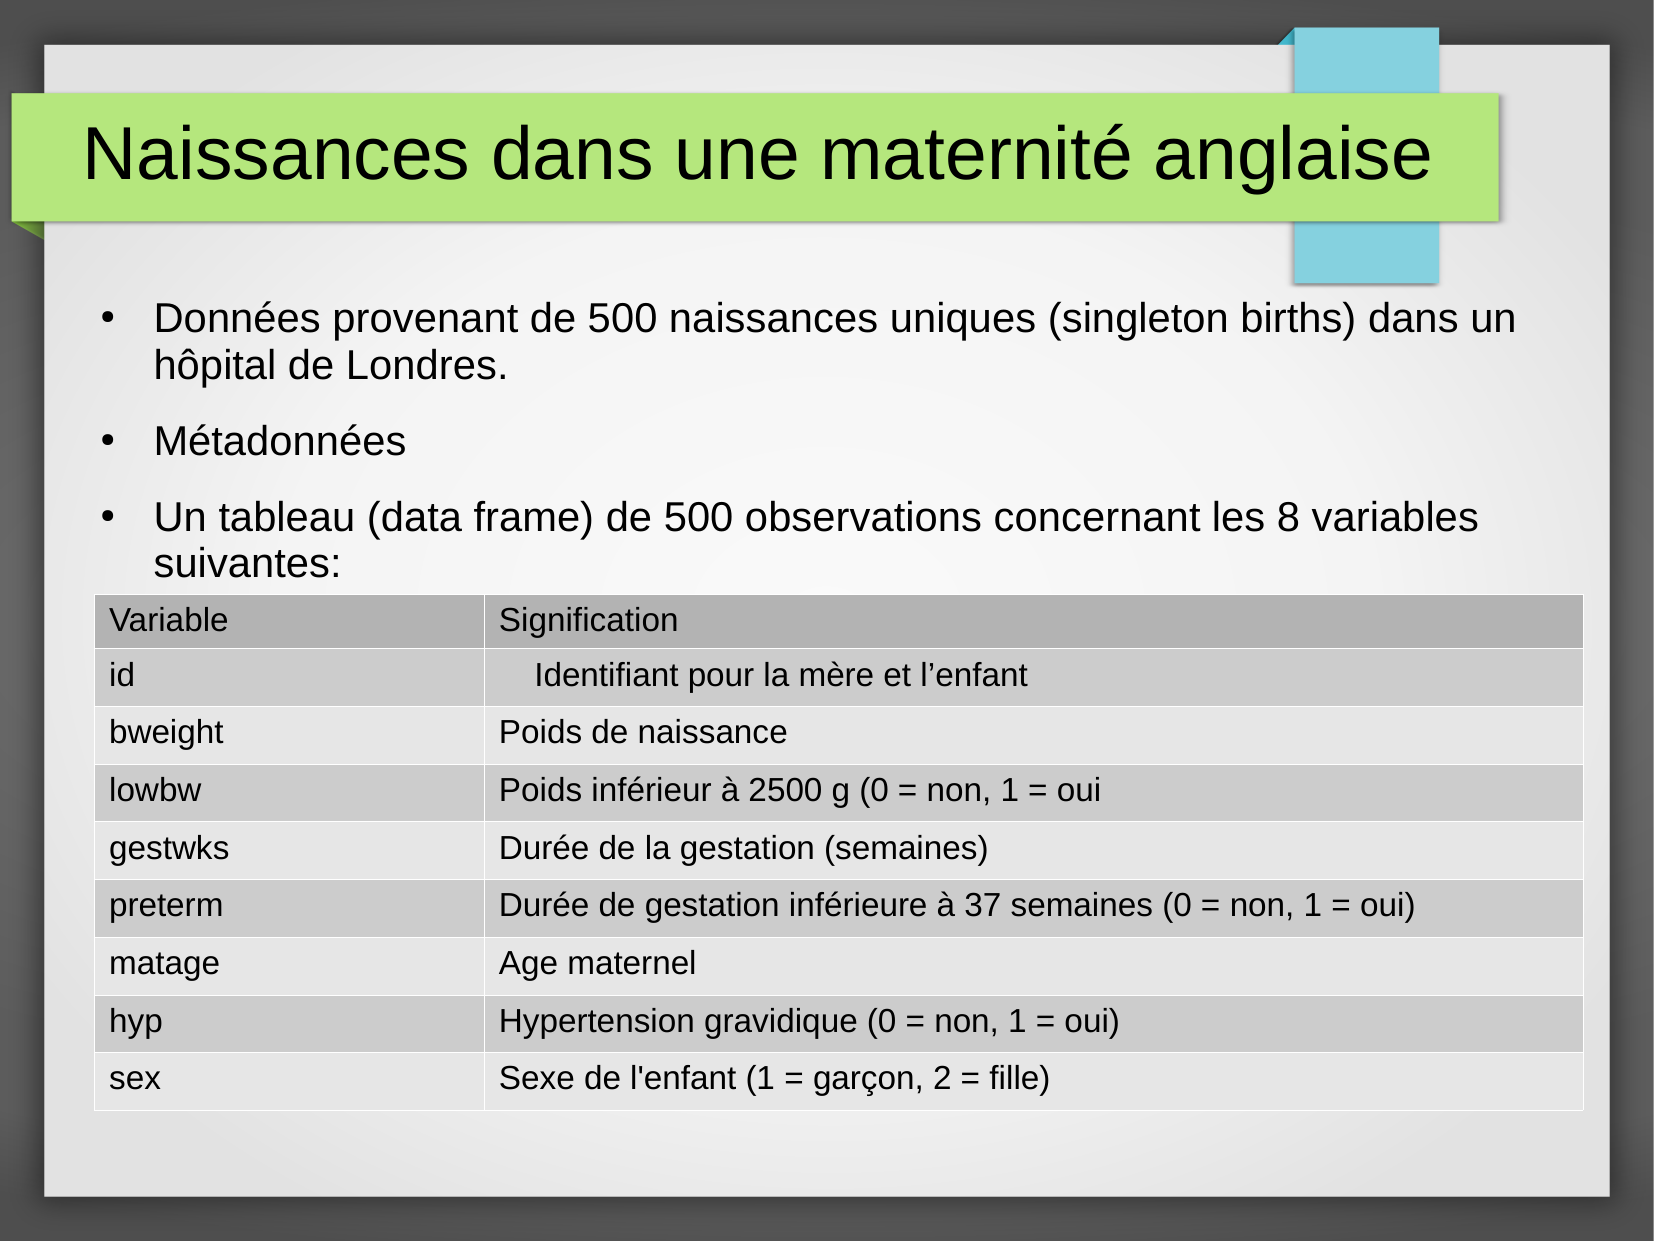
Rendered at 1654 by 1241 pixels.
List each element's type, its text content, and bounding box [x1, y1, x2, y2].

table_cell bweight [95, 707, 484, 764]
table_cell Hypertension gravidique (0 = non, 1 = oui) [485, 996, 1583, 1052]
picture [0, 0, 1654, 1241]
table_header Signification [485, 595, 1583, 648]
table_cell Identifiant pour la mère et l’enfant [485, 649, 1583, 706]
list Données provenant de 500 naissances uniques (singleton births) dans un hôpital de Londres. Métadonnées Un tableau (data frame) de 500 observations concernant les 8 variables suivantes: [82, 295, 1571, 1015]
table_cell hyp [95, 996, 484, 1052]
table_cell Durée de gestation inférieure à 37 semaines (0 = non, 1 = oui) [485, 880, 1583, 937]
table_header Variable [95, 595, 484, 648]
title Naissances dans une maternité anglaise [82, 94, 1512, 213]
table_cell Sexe de l'enfant (1 = garçon, 2 = fille) [485, 1053, 1583, 1110]
table_cell lowbw [95, 765, 484, 821]
table_cell Poids inférieur à 2500 g (0 = non, 1 = oui [485, 765, 1583, 821]
table_cell Age maternel [485, 938, 1583, 995]
table_cell gestwks [95, 822, 484, 879]
table_cell Durée de la gestation (semaines) [485, 822, 1583, 879]
table_cell matage [95, 938, 484, 995]
table_cell id [95, 649, 484, 706]
table_cell preterm [95, 880, 484, 937]
table_cell Poids de naissance [485, 707, 1583, 764]
table_cell sex [95, 1053, 484, 1110]
